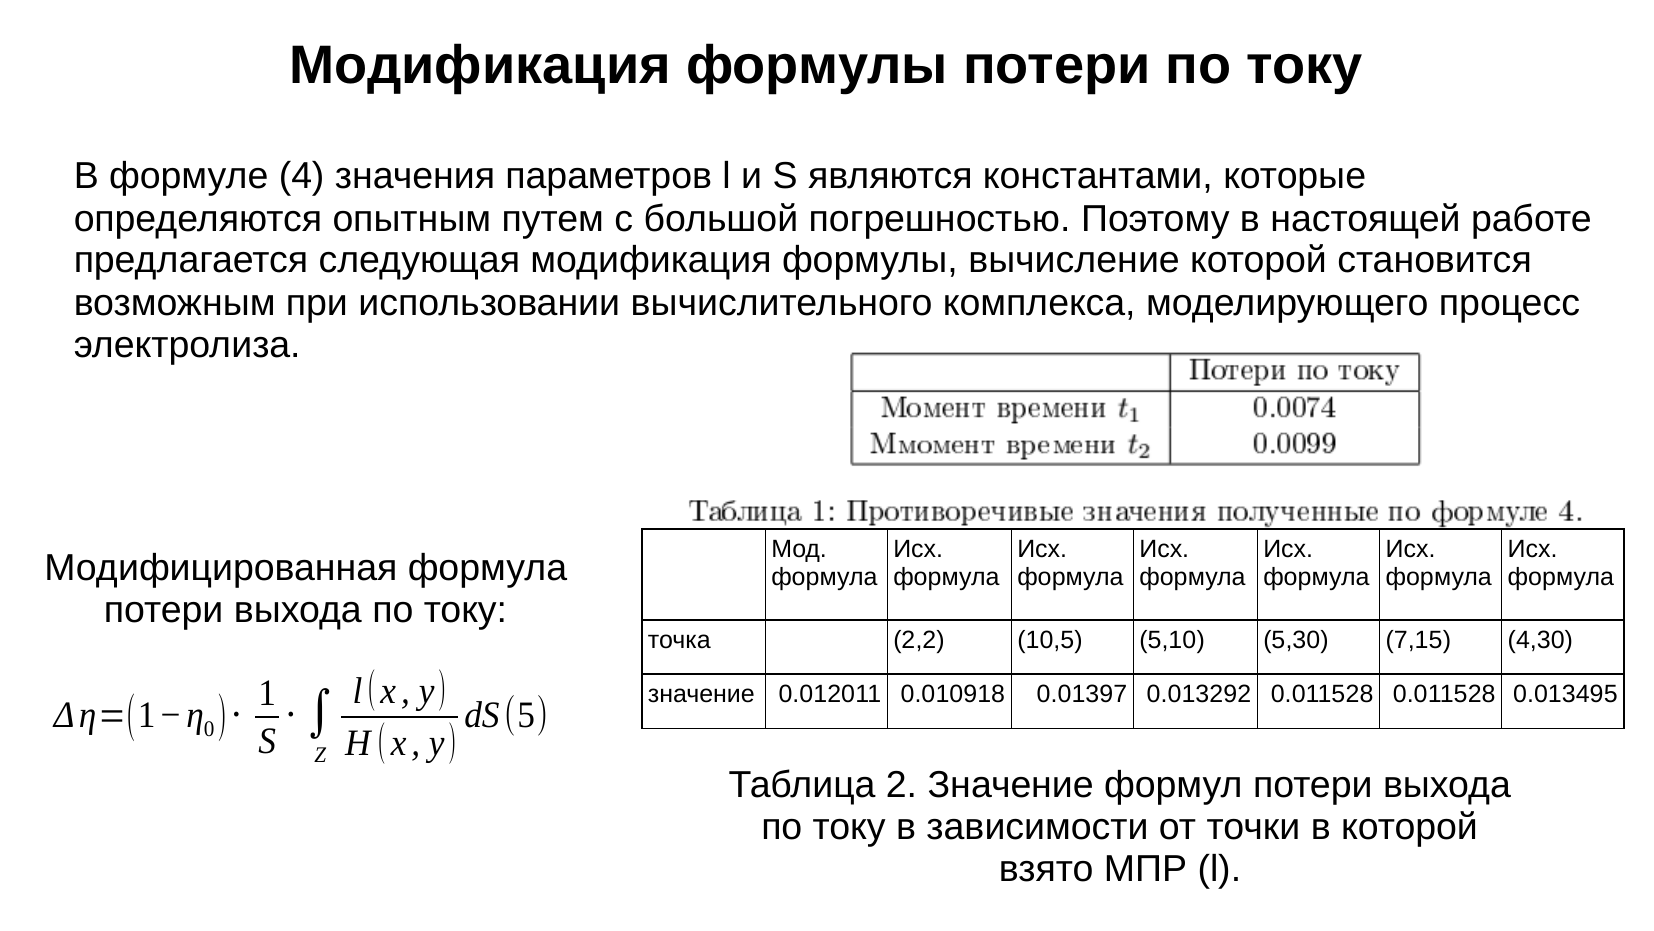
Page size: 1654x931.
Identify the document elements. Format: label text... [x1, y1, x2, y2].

table_cell (4,30) [1502, 621, 1623, 673]
text_box В формуле (4) значения параметров l и S являются константами, которые определяются опытным путем с большой погрешностью. Поэтому в настоящей работе предлагается следующая модификация формулы, вычисление которой становится возможным при использовании вычислительного комплекса, моделирующего процесс электролиза. [59, 147, 1625, 384]
table_header Исх. формула [1380, 530, 1501, 619]
table_header [643, 530, 765, 619]
title Модификация формулы потери по току [82, 12, 1571, 119]
table_header Исх. формула [1012, 530, 1133, 619]
table_cell 0.010918 [888, 675, 1011, 728]
table_cell 0.013495 [1502, 675, 1623, 728]
table_header Исх. формула [1502, 530, 1623, 619]
table_header Мод. формула [766, 530, 887, 619]
table_cell (7,15) [1380, 621, 1501, 673]
table_cell [766, 621, 887, 673]
table_cell точка [643, 621, 765, 673]
table_header Исх. формула [1258, 530, 1379, 619]
table_cell 0.011528 [1258, 675, 1379, 728]
table_cell (5,30) [1258, 621, 1379, 673]
table_cell 0.013292 [1134, 675, 1257, 728]
table_cell 0.011528 [1380, 675, 1501, 728]
chart [51, 668, 549, 768]
table_cell 0.012011 [766, 675, 887, 728]
table_cell 0.01397 [1012, 675, 1133, 728]
table_cell (2,2) [888, 621, 1011, 673]
text_box Таблица 2. Значение формул потери выхода по току в зависимости от точки в которой взято МПР (l). [713, 755, 1541, 897]
table_header Исх. формула [1134, 530, 1257, 619]
table_cell (5,10) [1134, 621, 1257, 673]
table_header Исх. формула [888, 530, 1011, 619]
table_cell значение [643, 675, 765, 728]
table_cell (10,5) [1012, 621, 1133, 673]
picture [641, 384, 1611, 528]
text_box Модифицированная формула потери выхода по току: [29, 539, 621, 638]
